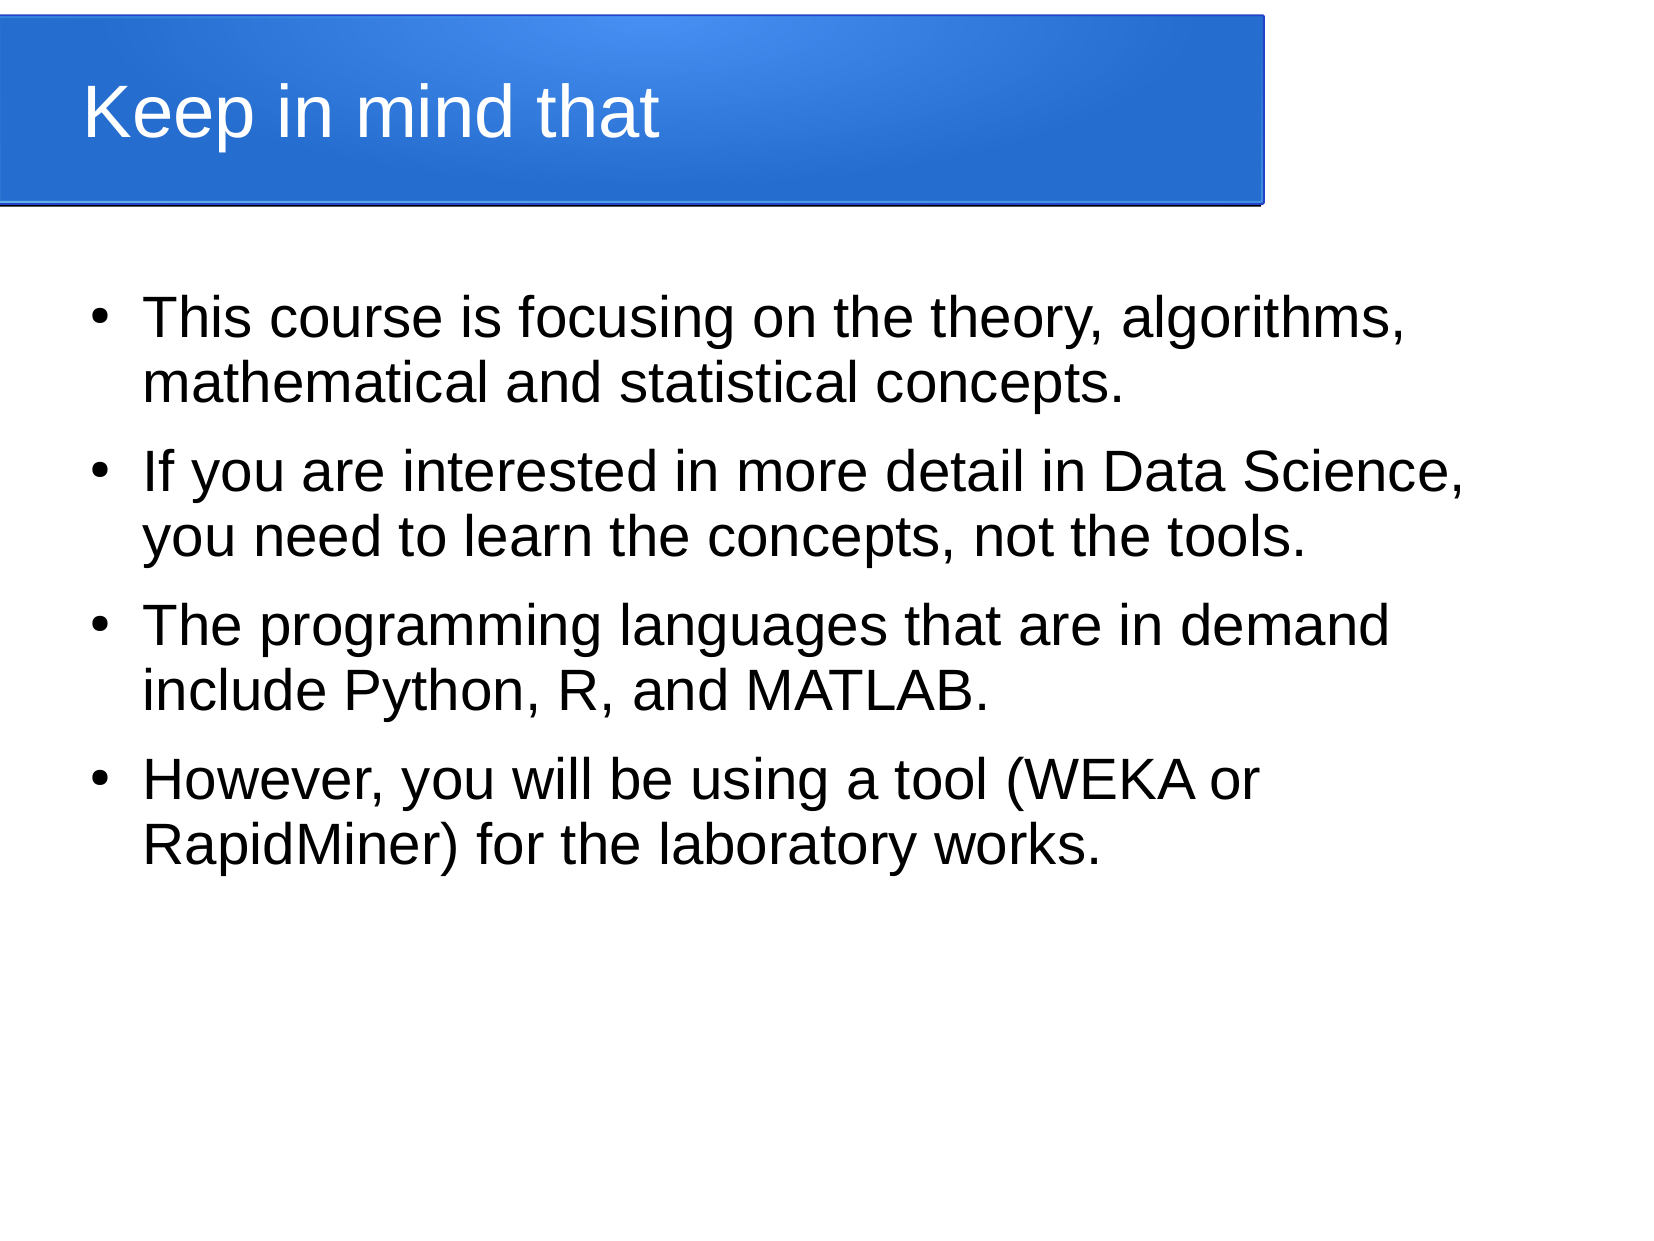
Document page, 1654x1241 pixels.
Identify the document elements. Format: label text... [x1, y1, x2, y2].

list This course is focusing on the theory, algorithms, mathematical and statistical concepts. If you are interested in more detail in Data Science, you need to learn the concepts, not the tools. The programming languages that are in demand include Python, R, and MATLAB. However, you will be using a tool (WEKA or RapidMiner) for the laboratory works. [71, 285, 1561, 1156]
title Keep in mind that [82, 35, 1235, 189]
